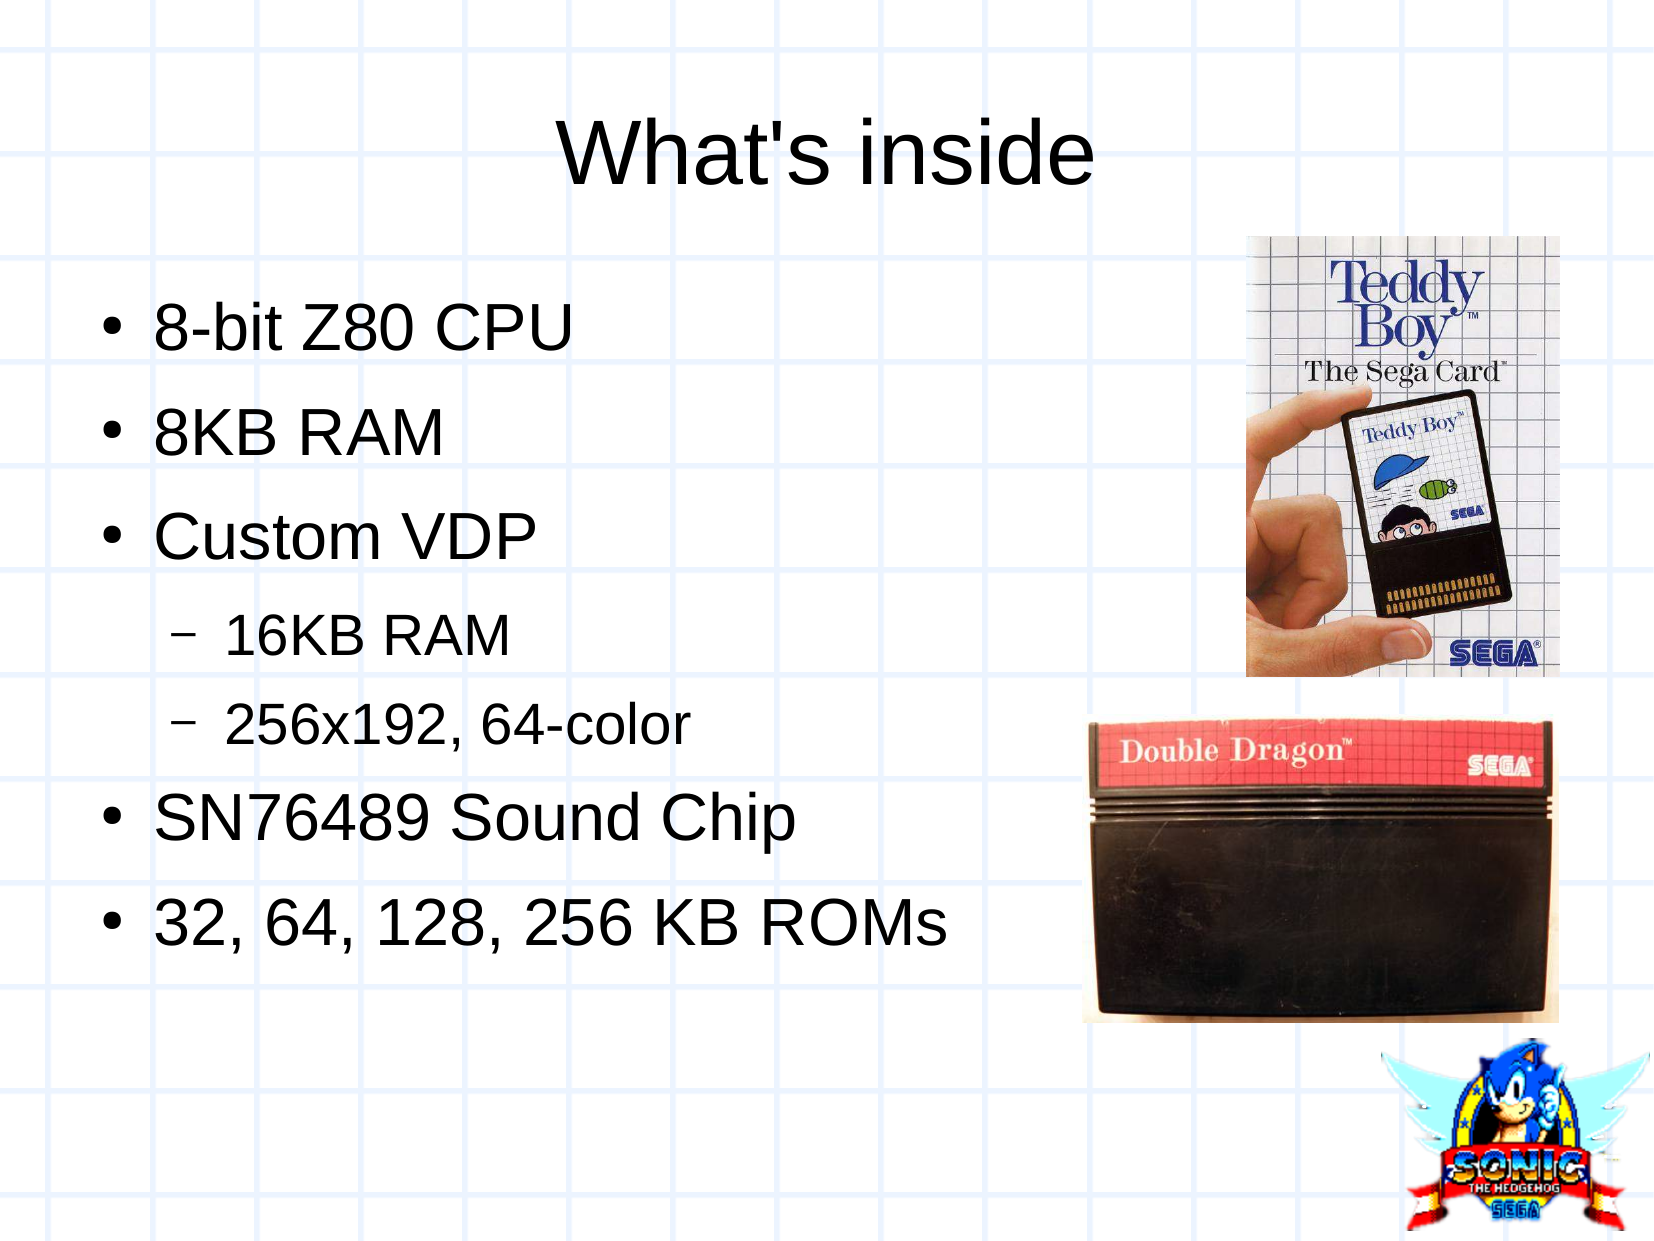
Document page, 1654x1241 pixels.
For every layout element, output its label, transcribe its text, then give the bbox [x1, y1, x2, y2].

picture [0, 0, 1654, 1241]
title What's inside [82, 49, 1571, 257]
list 8-bit Z80 CPU 8KB RAM Custom VDP 16KB RAM 256x192, 64-color SN76489 Sound Chip 32, 64, 128, 256 KB ROMs [82, 290, 1063, 1010]
